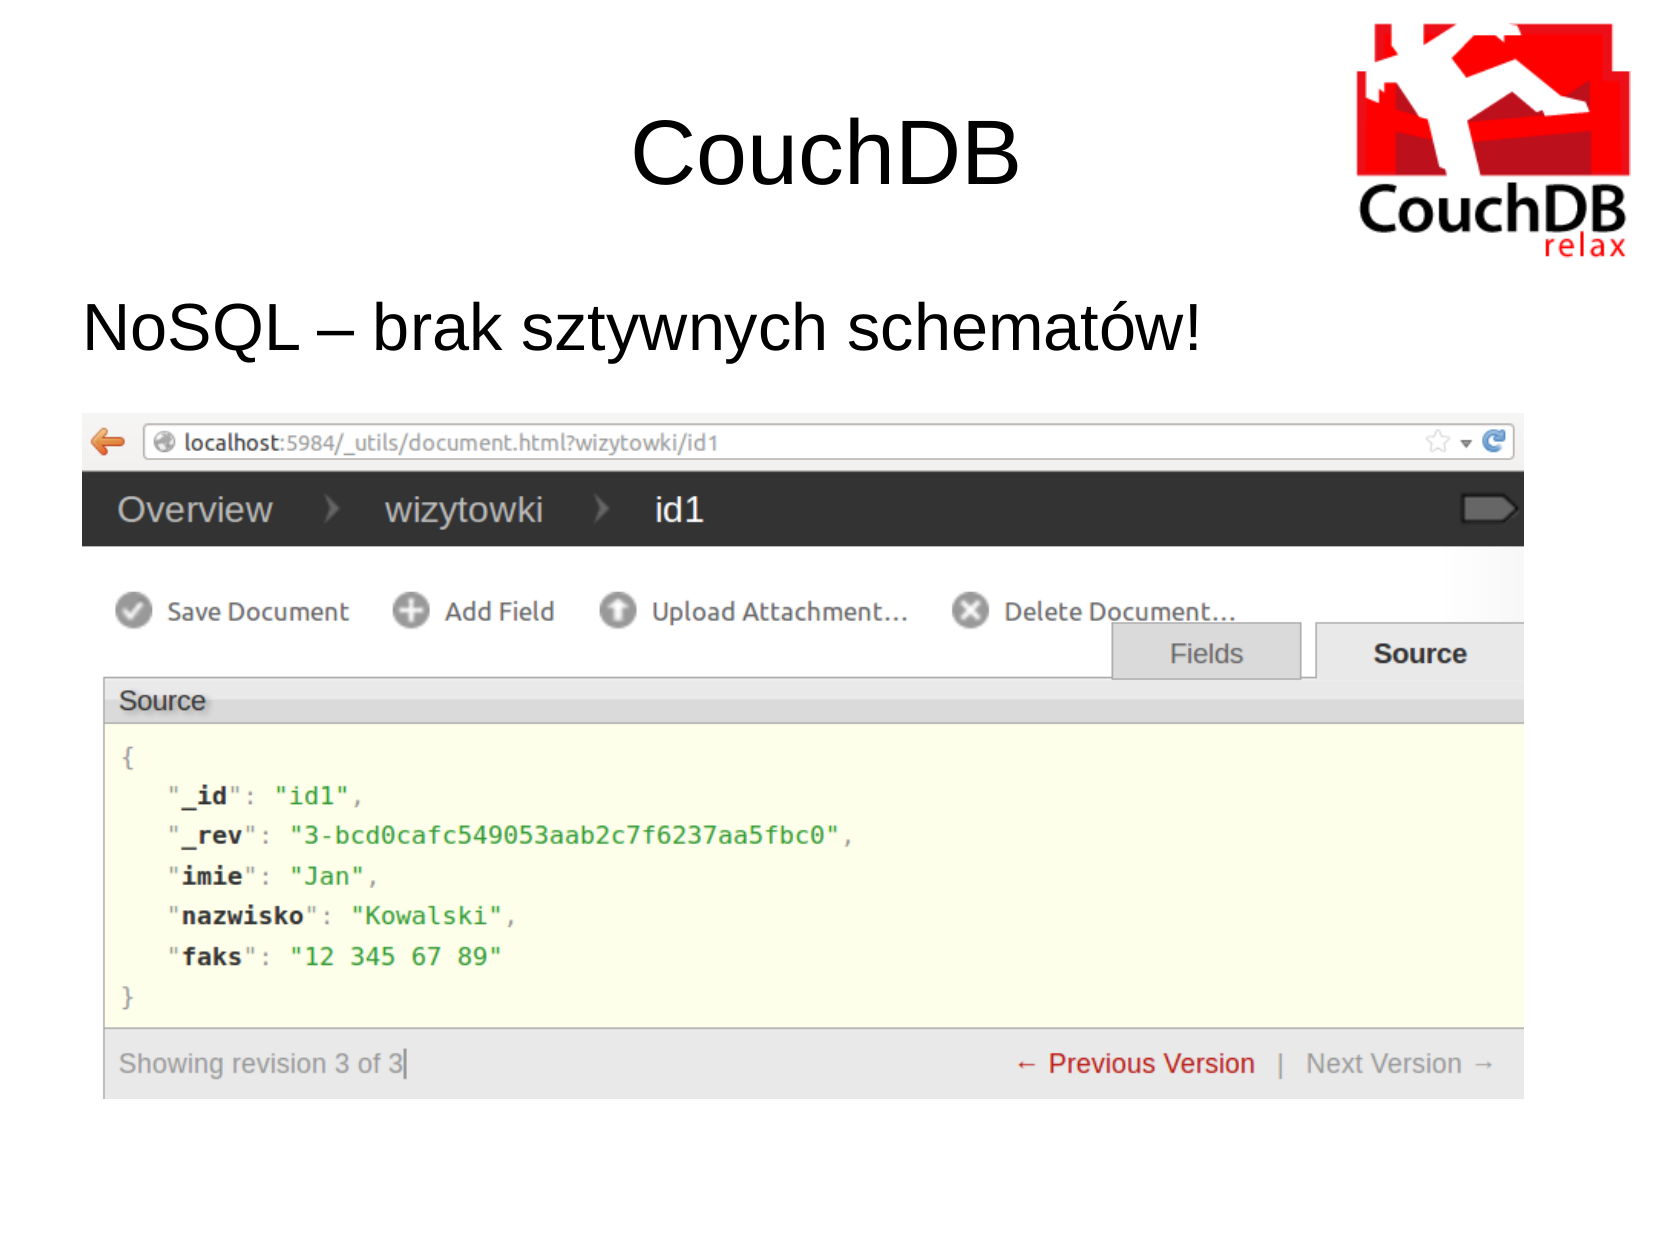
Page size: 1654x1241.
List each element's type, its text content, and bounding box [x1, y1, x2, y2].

title CouchDB [82, 49, 1356, 257]
list NoSQL – brak sztywnych schematów! [82, 290, 1538, 1010]
picture [82, 413, 1524, 1099]
picture [1356, 23, 1631, 258]
